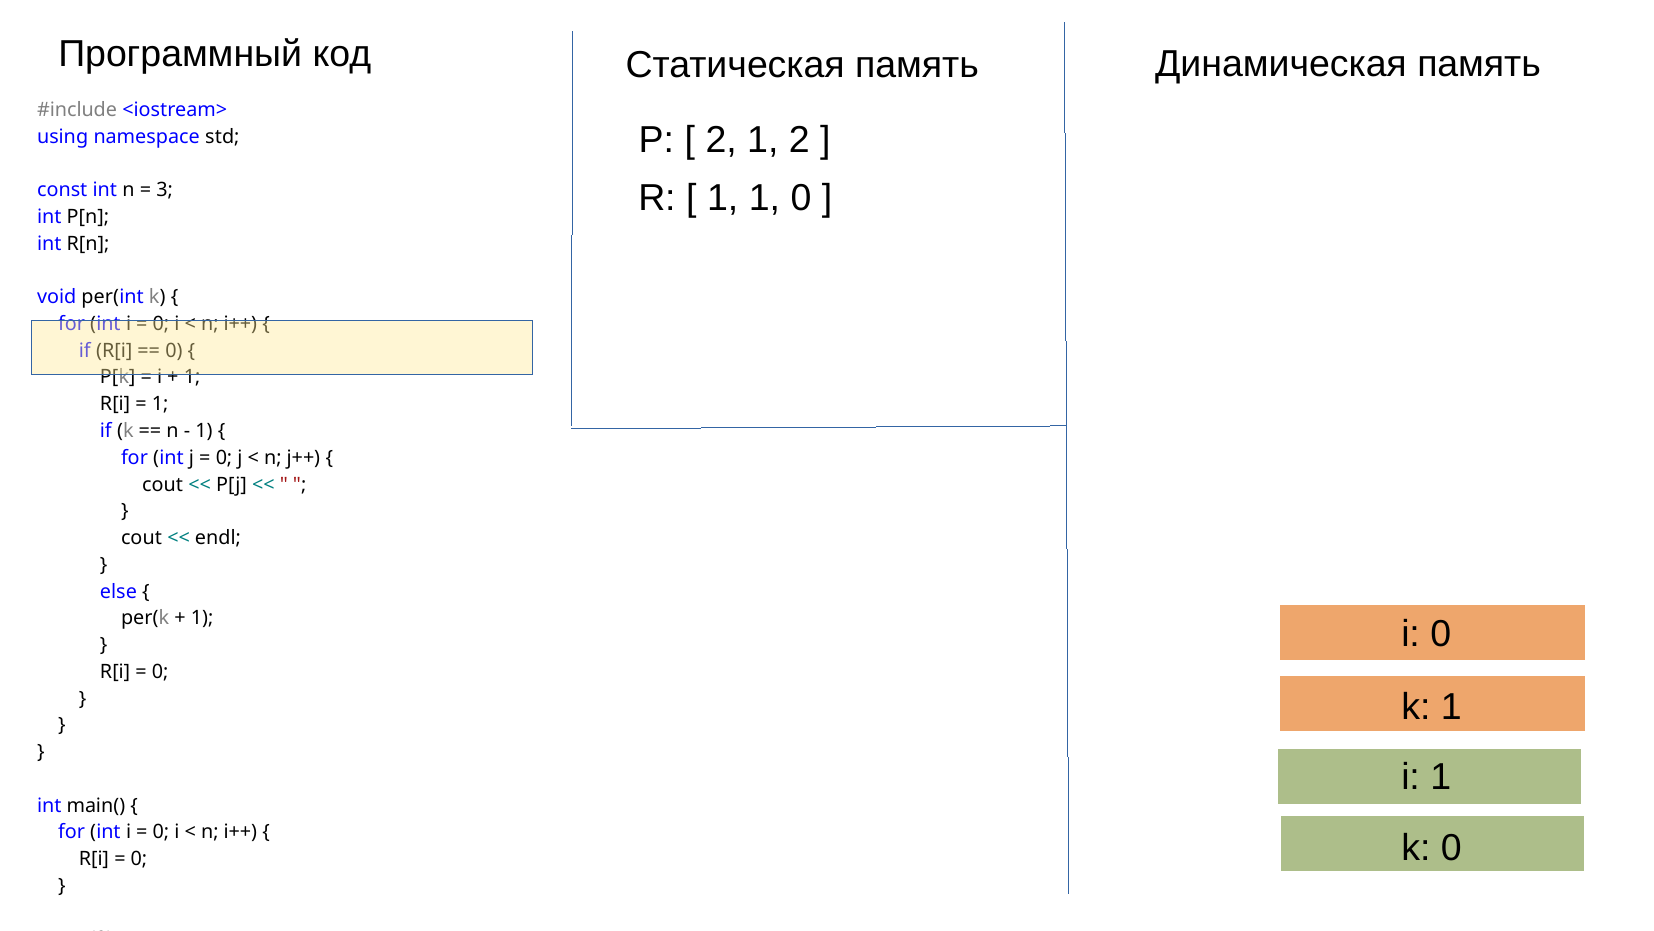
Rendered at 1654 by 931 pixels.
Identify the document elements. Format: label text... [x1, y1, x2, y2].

text_box [31, 320, 533, 375]
text_box [1277, 674, 1587, 734]
text_box R: [ 1, 1, 0 ] [623, 169, 848, 227]
text_box [1277, 603, 1587, 663]
text_box Программный код [43, 25, 387, 83]
text_box Динамическая память [1140, 34, 1557, 92]
text_box [1279, 814, 1587, 874]
text_box Статическая память [610, 35, 995, 93]
text_box i: 1 [1386, 748, 1483, 806]
text_box k: 0 [1386, 819, 1483, 876]
text_box #include <iostream> using namespace std; const int n = 3; int P[n]; int R[n]; void per(int k) { for (int i = 0; i < n; i++) { if (R[i] == 0) { P[k] = i + 1; R[i] = 1; if (k == n - 1) { for (int j = 0; j < n; j++) { cout << P[j] << " "; } cout << endl; } else { per(k + 1); } R[i] = 0; } } } int main() { for (int i = 0; i < n; i++) { R[i] = 0; } per(0); return 0; } [22, 88, 570, 907]
text_box i: 0 [1386, 605, 1467, 662]
text_box [1276, 746, 1584, 806]
text_box P: [ 2, 1, 2 ] [623, 111, 846, 168]
text_box k: 1 [1386, 677, 1477, 735]
